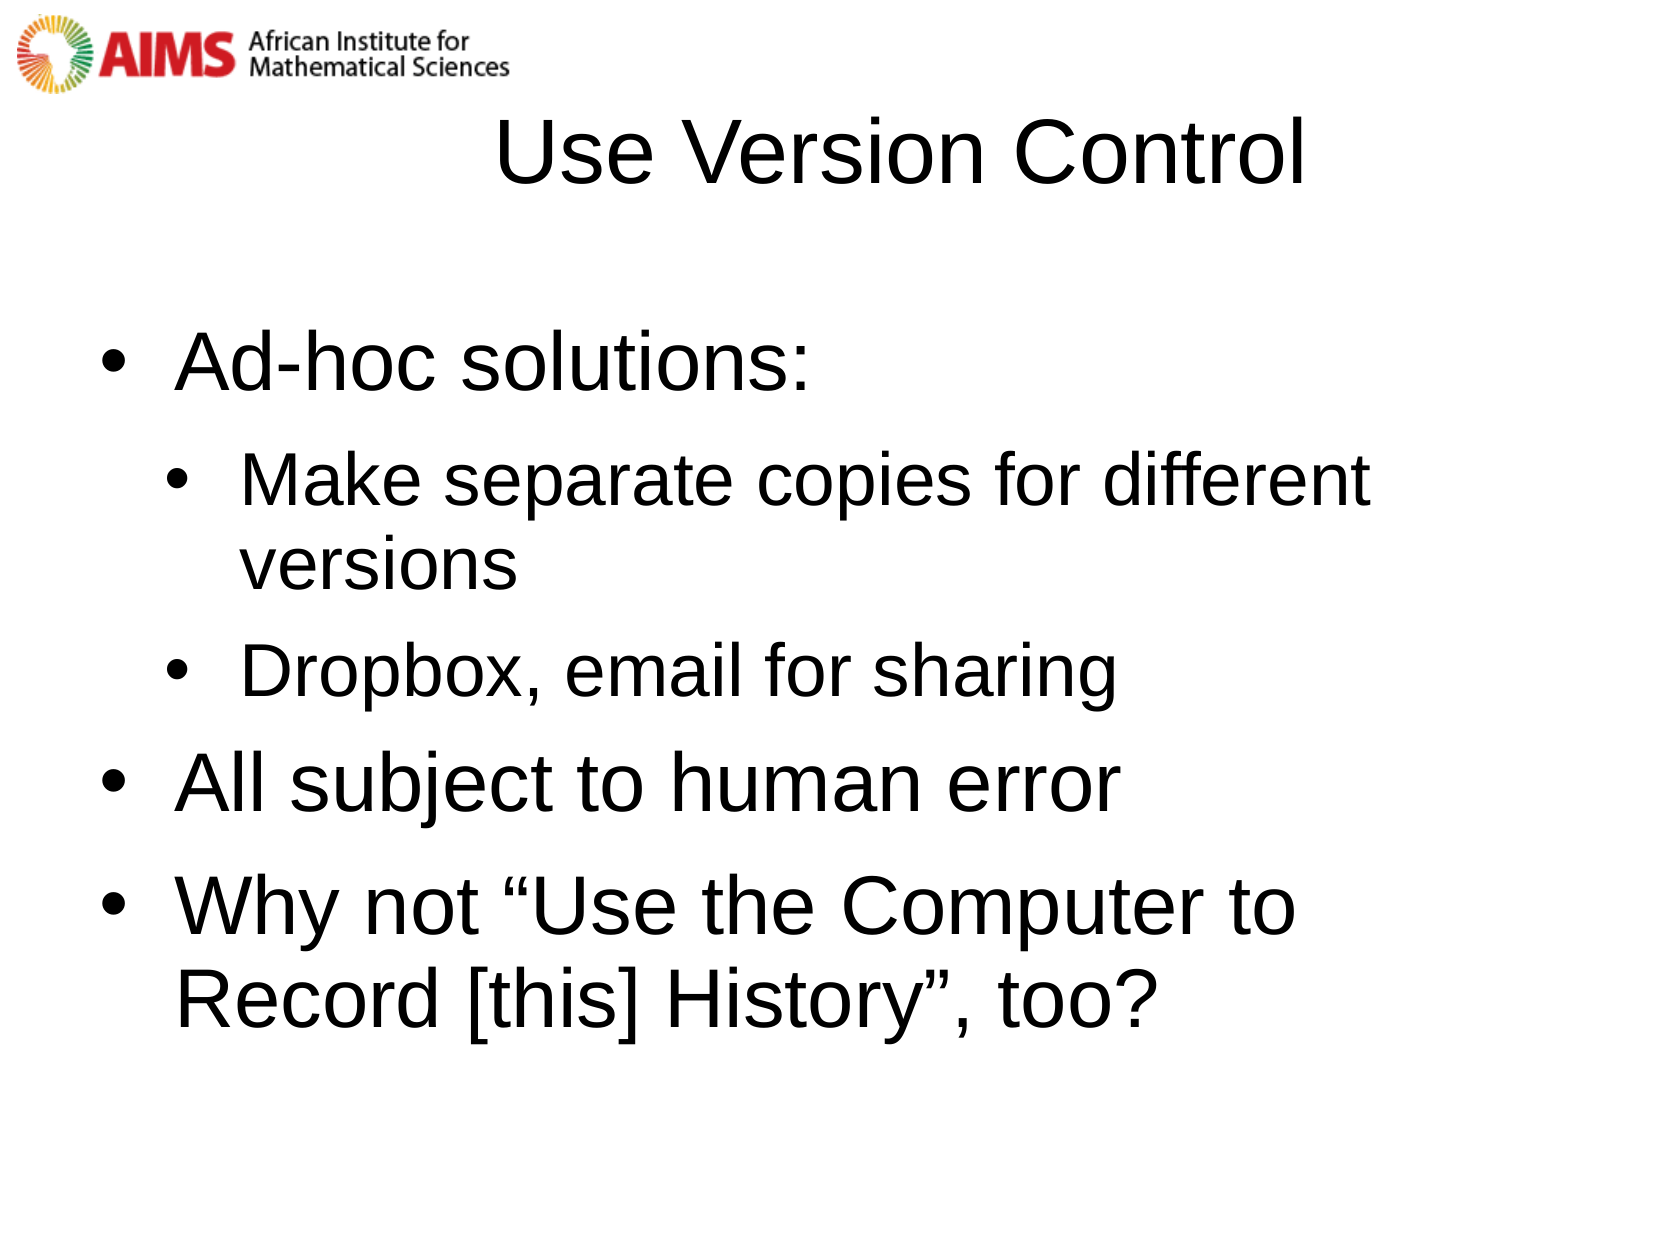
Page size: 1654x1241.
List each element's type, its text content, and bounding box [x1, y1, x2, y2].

list Ad-hoc solutions: Make separate copies for different versions Dropbox, email for sharing All subject to human error Why not “Use the Computer to Record [this] History”, too? [82, 308, 1572, 1112]
title Use Version Control [231, 49, 1572, 257]
picture [17, 14, 511, 94]
